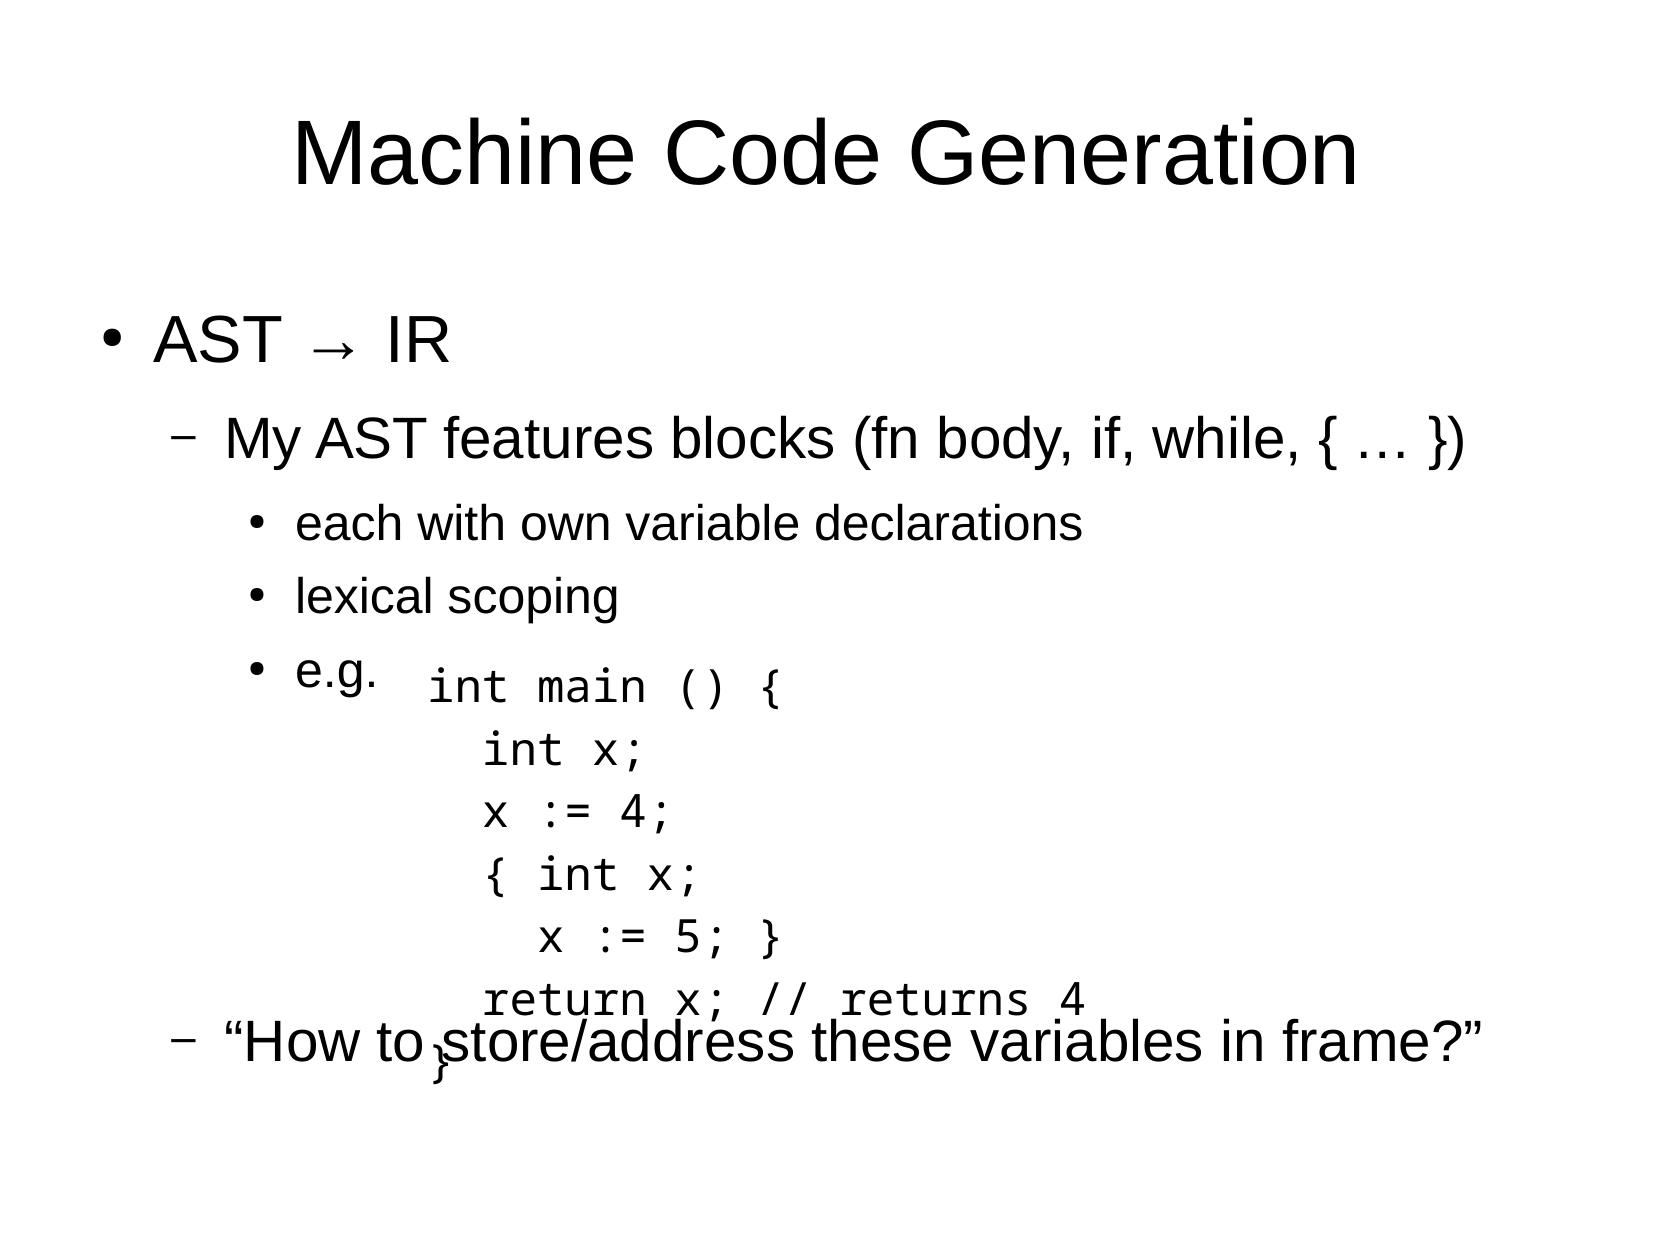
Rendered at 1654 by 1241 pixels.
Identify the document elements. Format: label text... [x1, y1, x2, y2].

text_box int main () { int x; x := 4; { int x; x := 5; } return x; // returns 4 } [341, 646, 995, 984]
list AST → IR My AST features blocks (fn body, if, while, { … }) each with own variable declarations lexical scoping e.g. “How to store/address these variables in frame?” [82, 302, 1571, 1179]
title Machine Code Generation [82, 49, 1571, 257]
